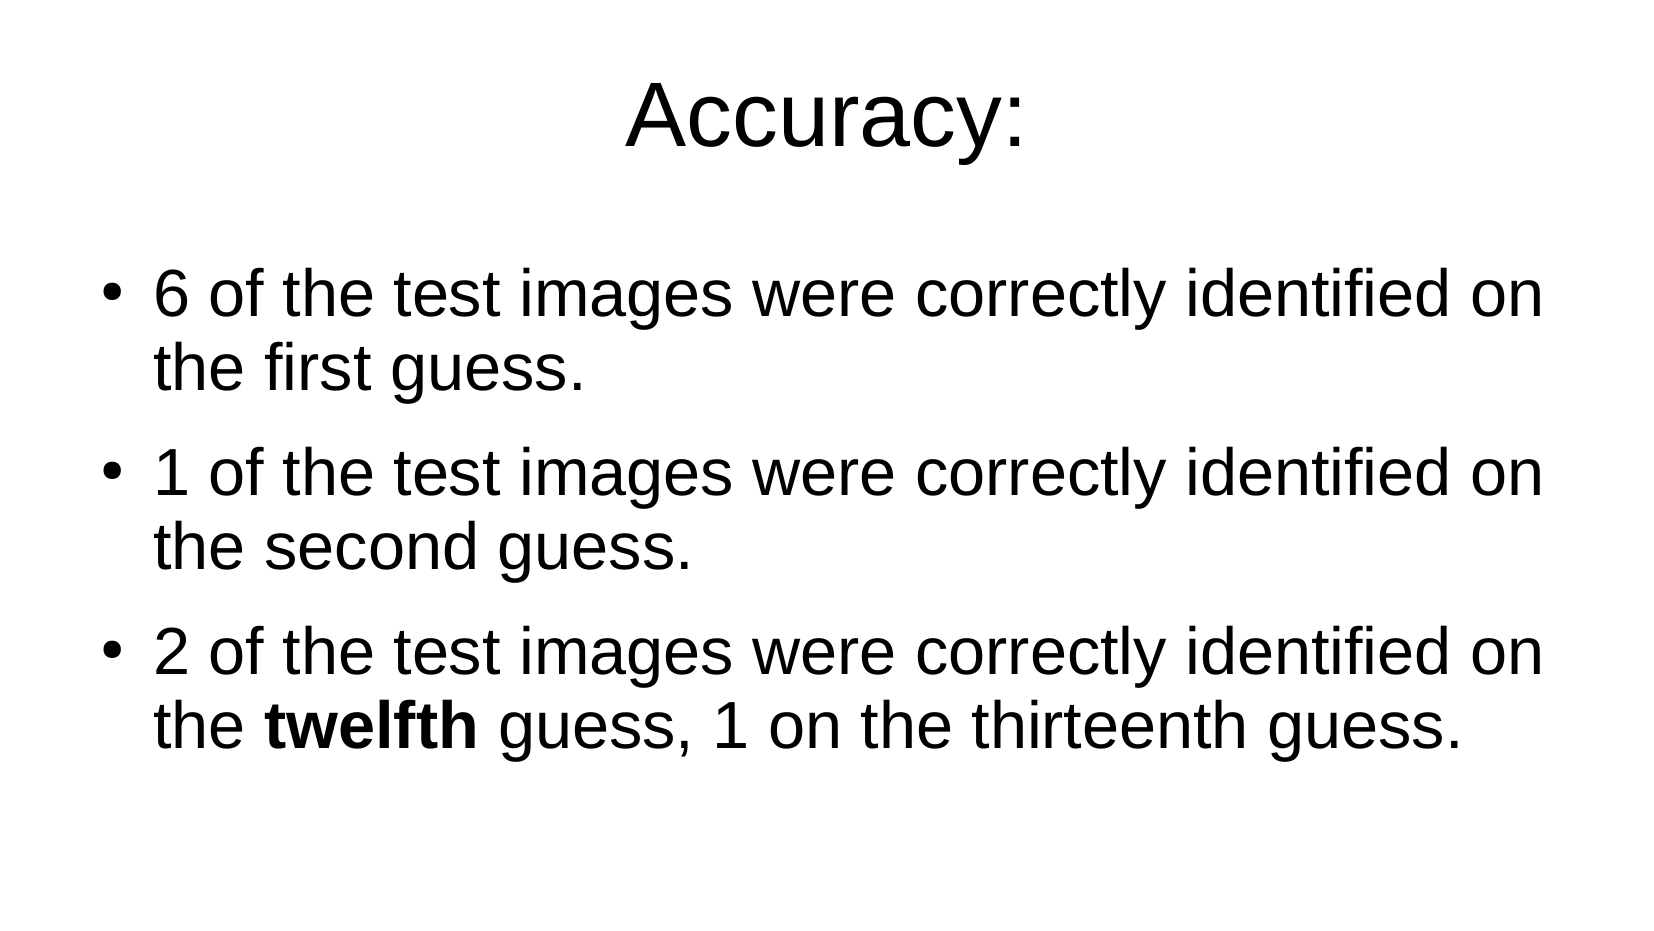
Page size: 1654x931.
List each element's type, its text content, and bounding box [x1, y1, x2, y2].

list 6 of the test images were correctly identified on the first guess. 1 of the test images were correctly identified on the second guess. 2 of the test images were correctly identified on the twelfth guess, 1 on the thirteenth guess. [82, 255, 1571, 796]
title Accuracy: [82, 37, 1571, 193]
